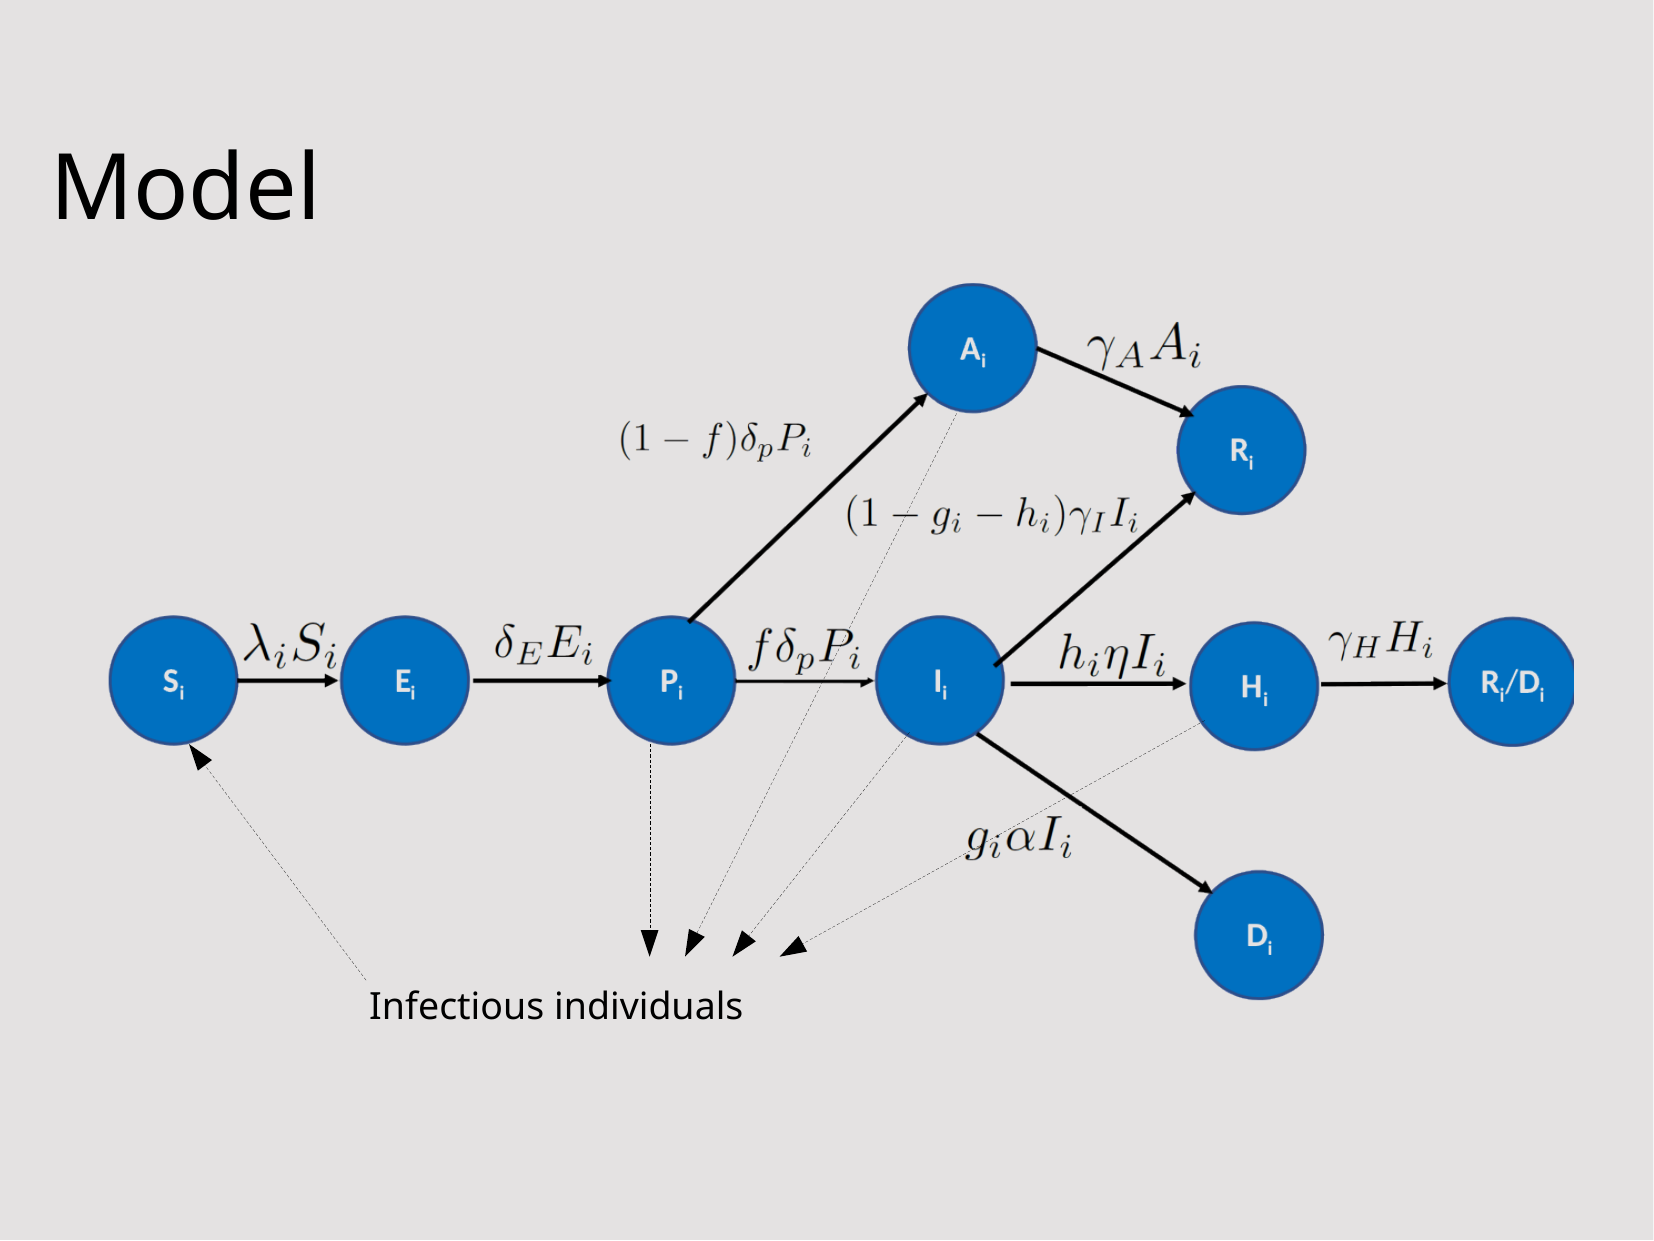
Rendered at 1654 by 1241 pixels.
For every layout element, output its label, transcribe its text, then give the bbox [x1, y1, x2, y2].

text_box Model [35, 114, 611, 237]
text_box Infectious individuals [354, 972, 807, 1040]
picture [94, 264, 1574, 1096]
